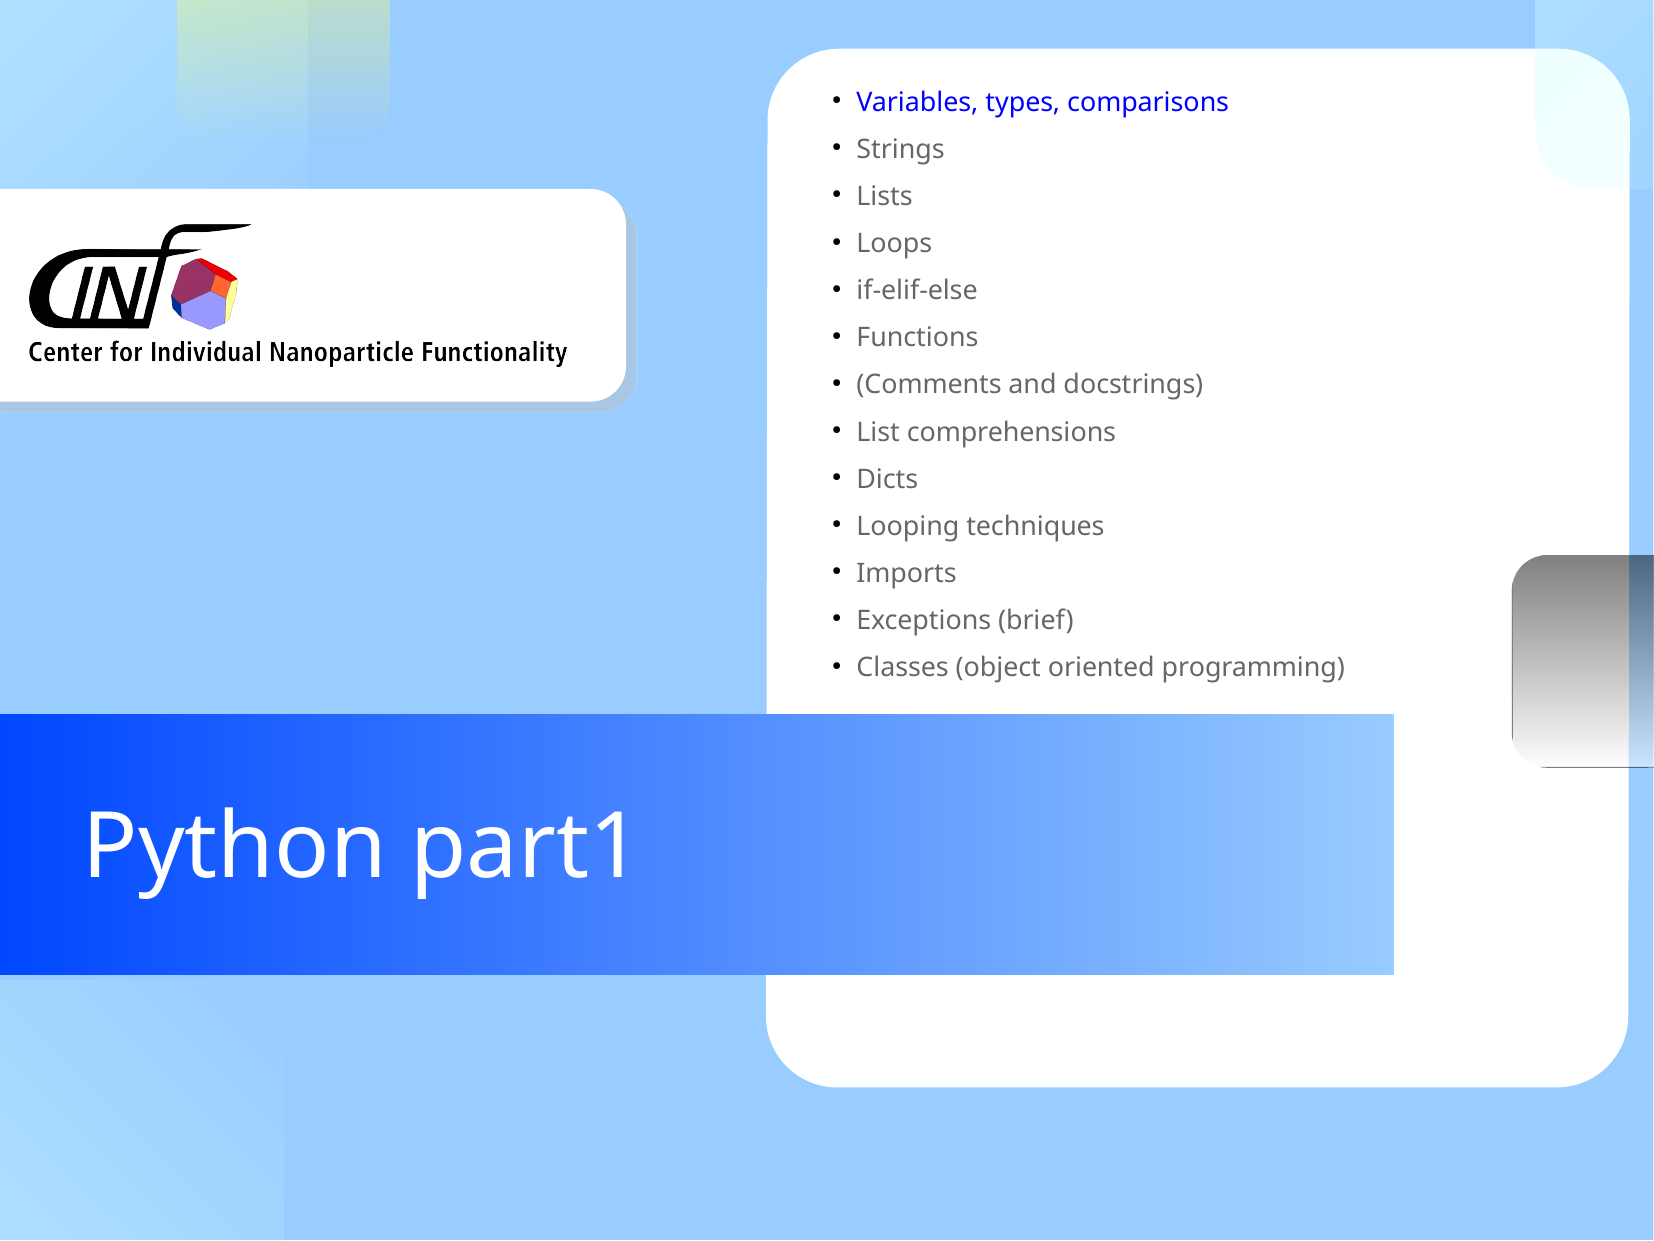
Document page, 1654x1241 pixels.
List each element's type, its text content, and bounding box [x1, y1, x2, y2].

title dict [1013, 946, 1017, 974]
list Variables, types, comparisons Strings Lists Loops if-elif-else Functions (Comments and docstrings) List comprehensions Dicts Looping techniques Imports Exceptions (brief) Classes (object oriented programming) [791, 82, 1571, 686]
title dict [1013, 715, 1017, 738]
title Python part1 [82, 738, 1312, 946]
picture [28, 224, 567, 367]
